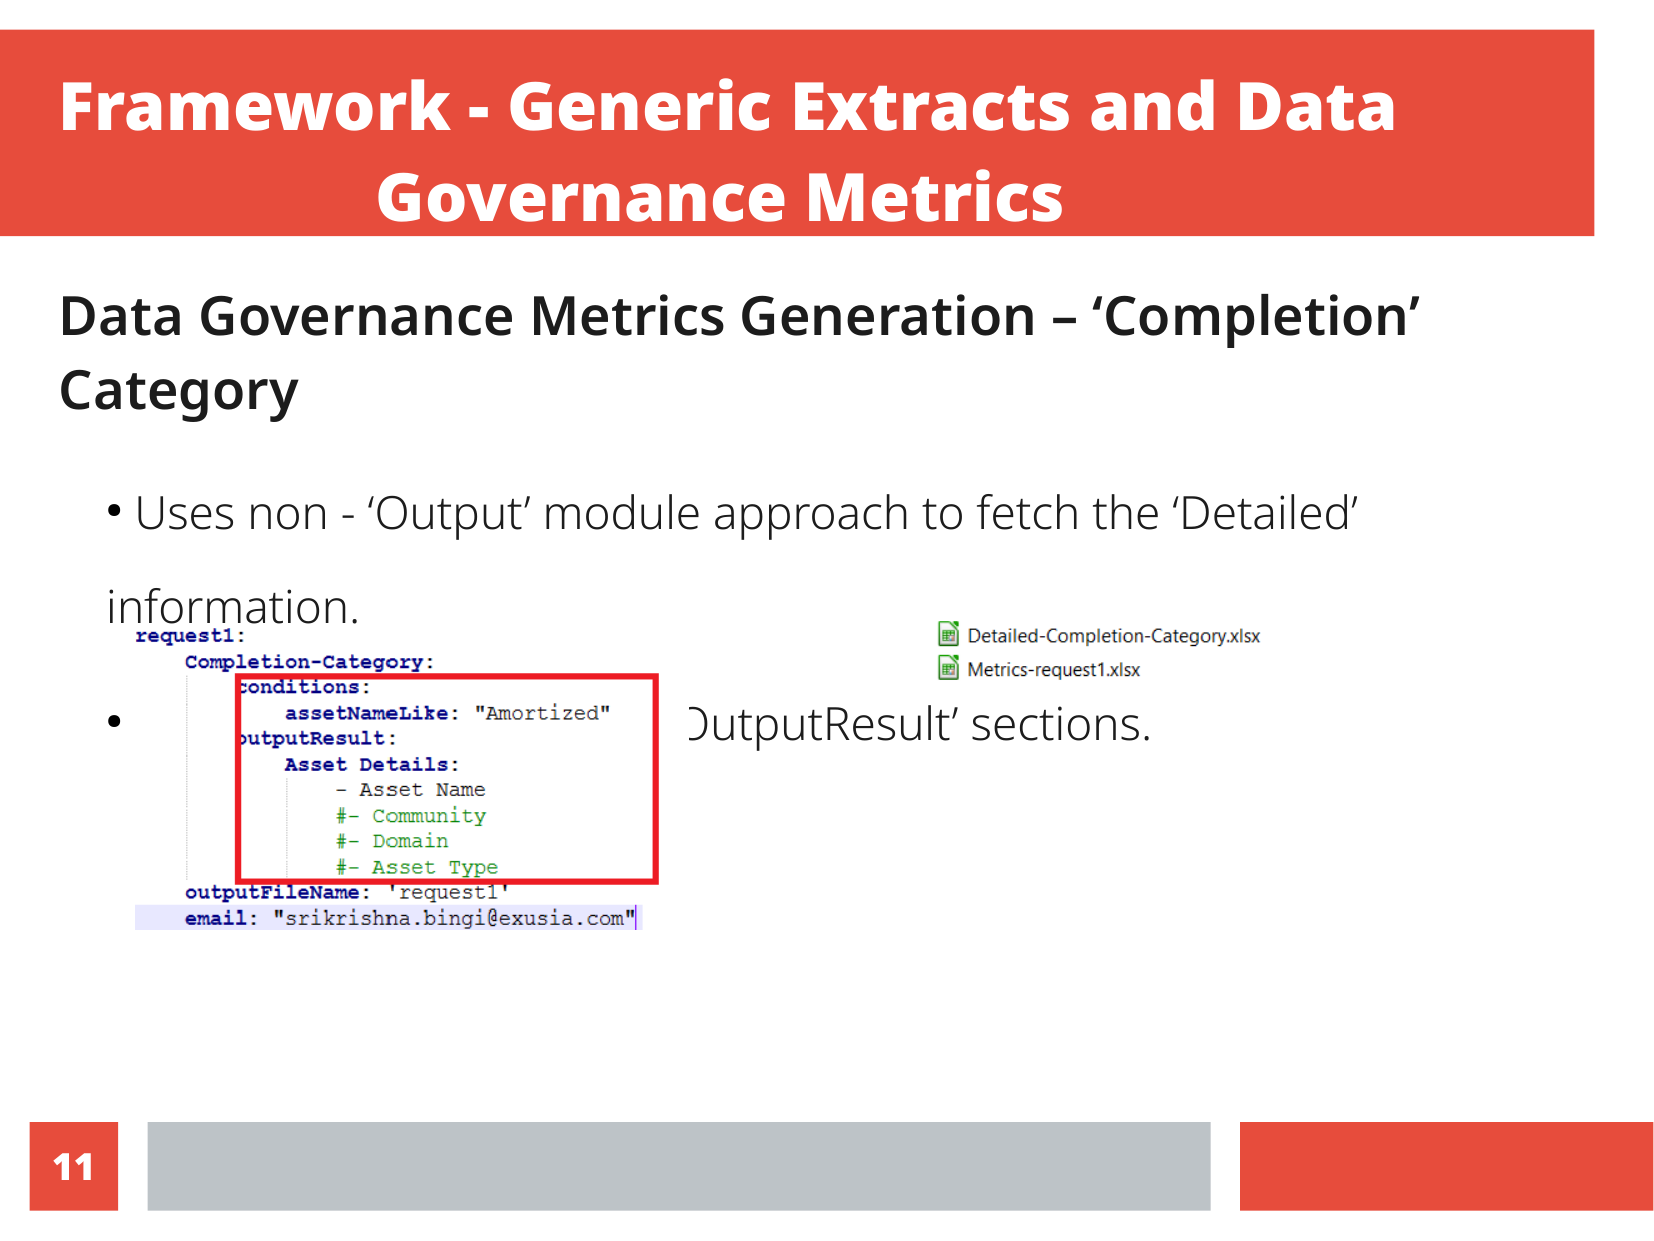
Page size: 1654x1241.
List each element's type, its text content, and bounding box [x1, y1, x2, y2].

list Data Governance Metrics Generation – ‘Completion’ Category Uses non - ‘Output’ module approach to fetch the ‘Detailed’ information. Requires ‘Conditions’ and ‘OutputResult’ sections. [59, 277, 1565, 1046]
title Framework - Generic Extracts and Data Governance Metrics [59, 59, 1595, 207]
picture [930, 620, 1309, 691]
picture [135, 627, 689, 931]
